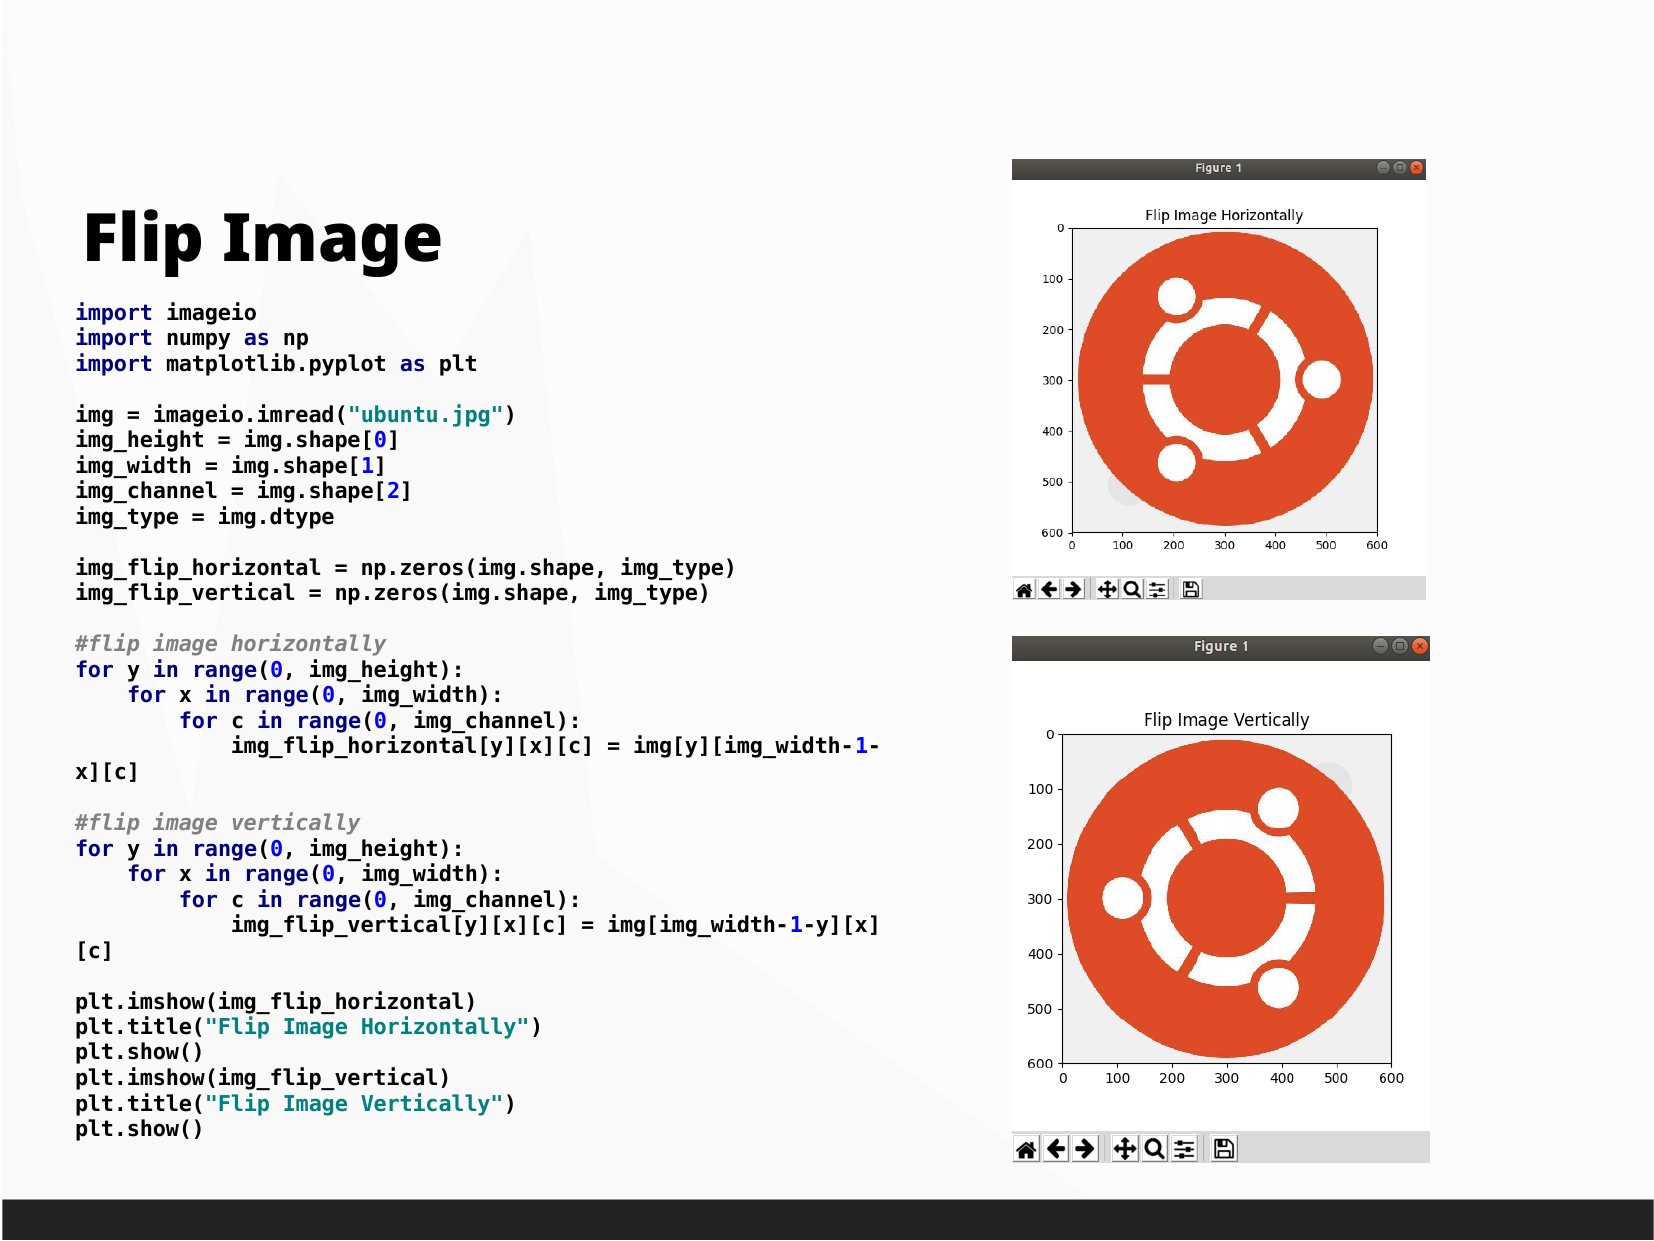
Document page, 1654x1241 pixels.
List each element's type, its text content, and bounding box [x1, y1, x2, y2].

list import imageio import numpy as np import matplotlib.pyplot as plt img = imageio.imread("ubuntu.jpg") img_height = img.shape[0] img_width = img.shape[1] img_channel = img.shape[2] img_type = img.dtype img_flip_horizontal = np.zeros(img.shape, img_type) img_flip_vertical = np.zeros(img.shape, img_type) #flip image horizontally for y in range(0, img_height): for x in range(0, img_width): for c in range(0, img_channel): img_flip_horizontal[y][x][c] = img[y][img_width-1-x][c] #flip image vertically for y in range(0, img_height): for x in range(0, img_width): for c in range(0, img_channel): img_flip_vertical[y][x][c] = img[img_width-1-y][x][c] plt.imshow(img_flip_horizontal) plt.title("Flip Image Horizontally") plt.show() plt.imshow(img_flip_vertical) plt.title("Flip Image Vertically") plt.show() [75, 300, 901, 1163]
picture [2, 0, 1654, 1241]
title Flip Image [82, 132, 1571, 340]
